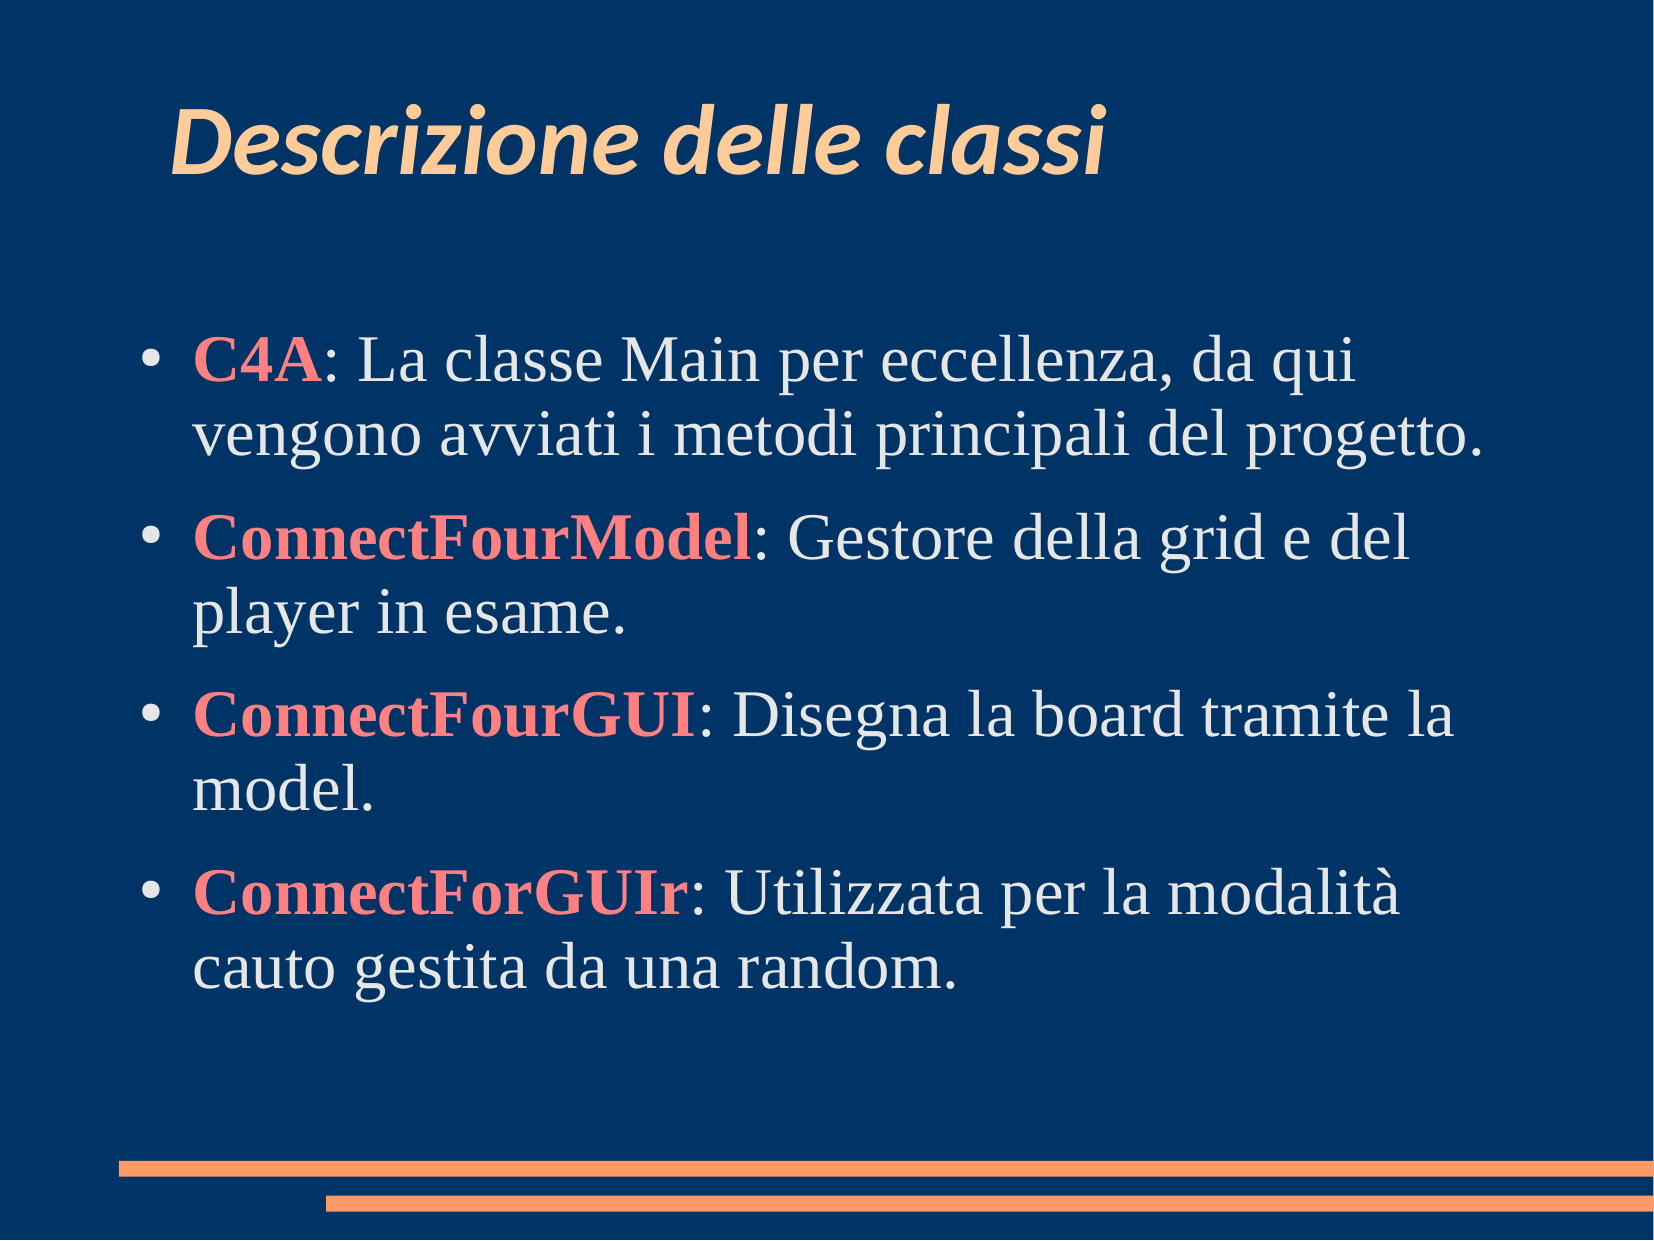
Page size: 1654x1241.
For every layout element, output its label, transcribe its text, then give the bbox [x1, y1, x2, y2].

list C4A: La classe Main per eccellenza, da qui vengono avviati i metodi principali del progetto. ConnectFourModel: Gestore della grid e del player in esame. ConnectFourGUI: Disegna la board tramite la model. ConnectForGUIr: Utilizzata per la modalità cauto gestita da una random. [121, 322, 1561, 1132]
title Descrizione delle classi [121, 46, 1534, 254]
